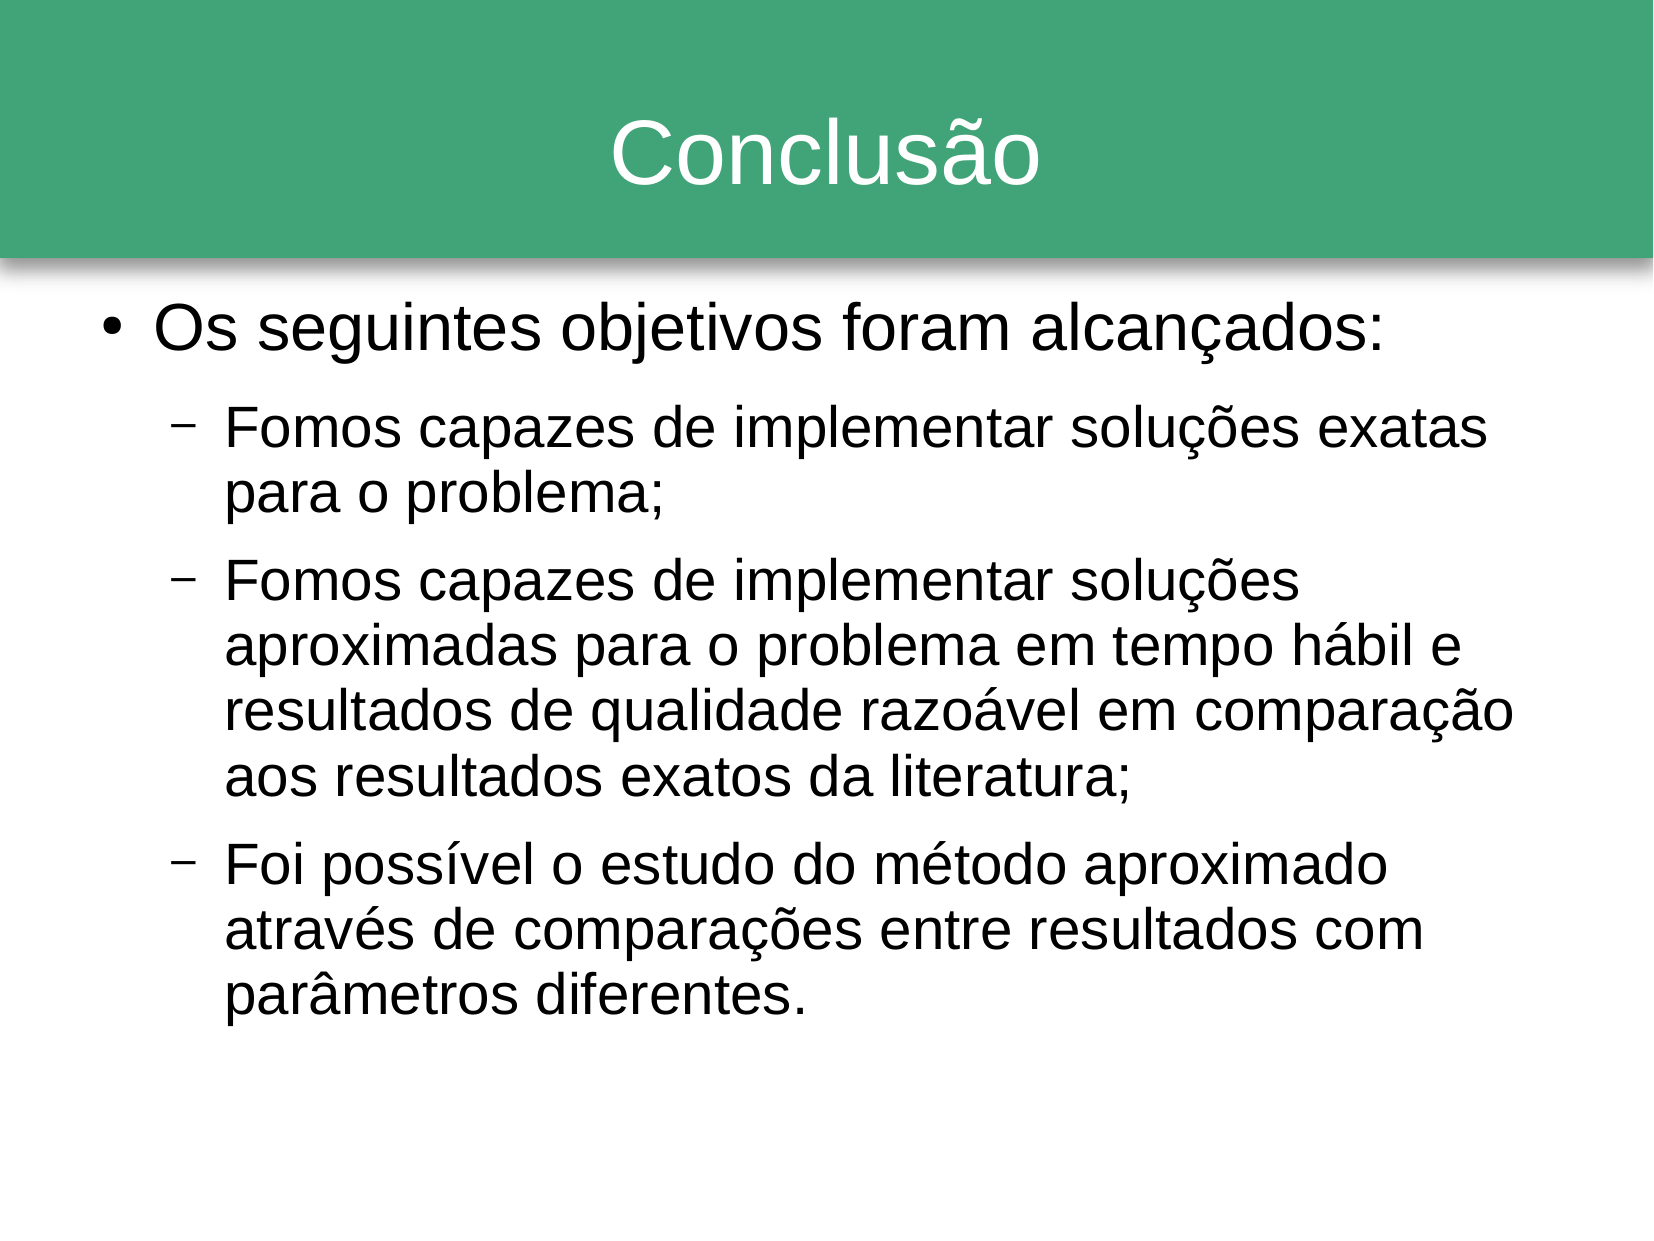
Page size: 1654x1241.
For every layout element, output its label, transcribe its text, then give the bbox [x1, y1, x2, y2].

list Os seguintes objetivos foram alcançados: Fomos capazes de implementar soluções exatas para o problema; Fomos capazes de implementar soluções aproximadas para o problema em tempo hábil e resultados de qualidade razoável em comparação aos resultados exatos da literatura; Foi possível o estudo do método aproximado através de comparações entre resultados com parâmetros diferentes. [82, 290, 1571, 1171]
picture [0, 0, 1654, 1241]
title Conclusão [82, 49, 1571, 257]
